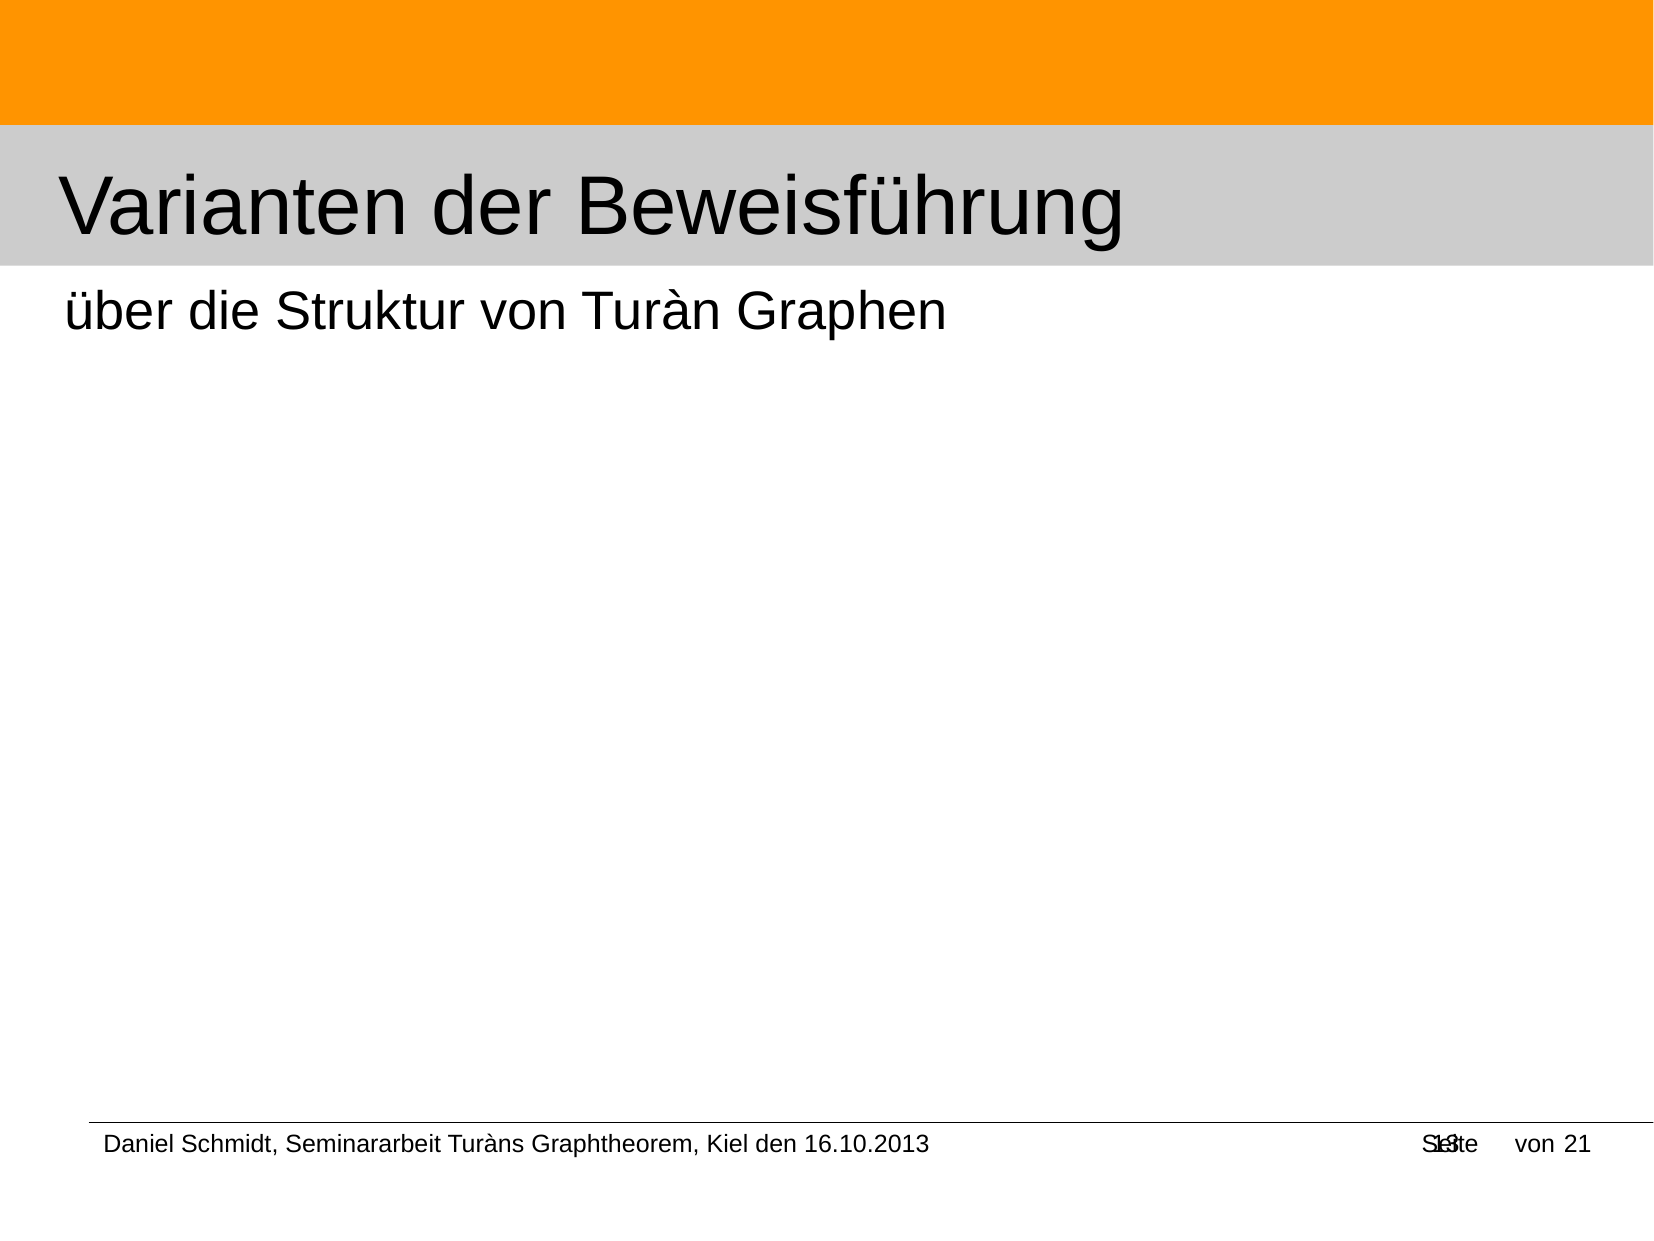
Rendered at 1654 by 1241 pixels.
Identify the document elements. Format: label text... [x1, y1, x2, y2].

text_box Seite [1406, 1122, 1416, 1165]
text_box 21 [1549, 1121, 1654, 1193]
text_box Daniel Schmidt, Seminararbeit Turàns Graphtheorem, Kiel den 16.10.2013 [88, 1122, 975, 1165]
title Varianten der Beweisführung [50, 143, 1359, 260]
title über die Struktur von Turàn Graphen [56, 238, 1365, 349]
text_box <Nummer> [1416, 1122, 1549, 1165]
